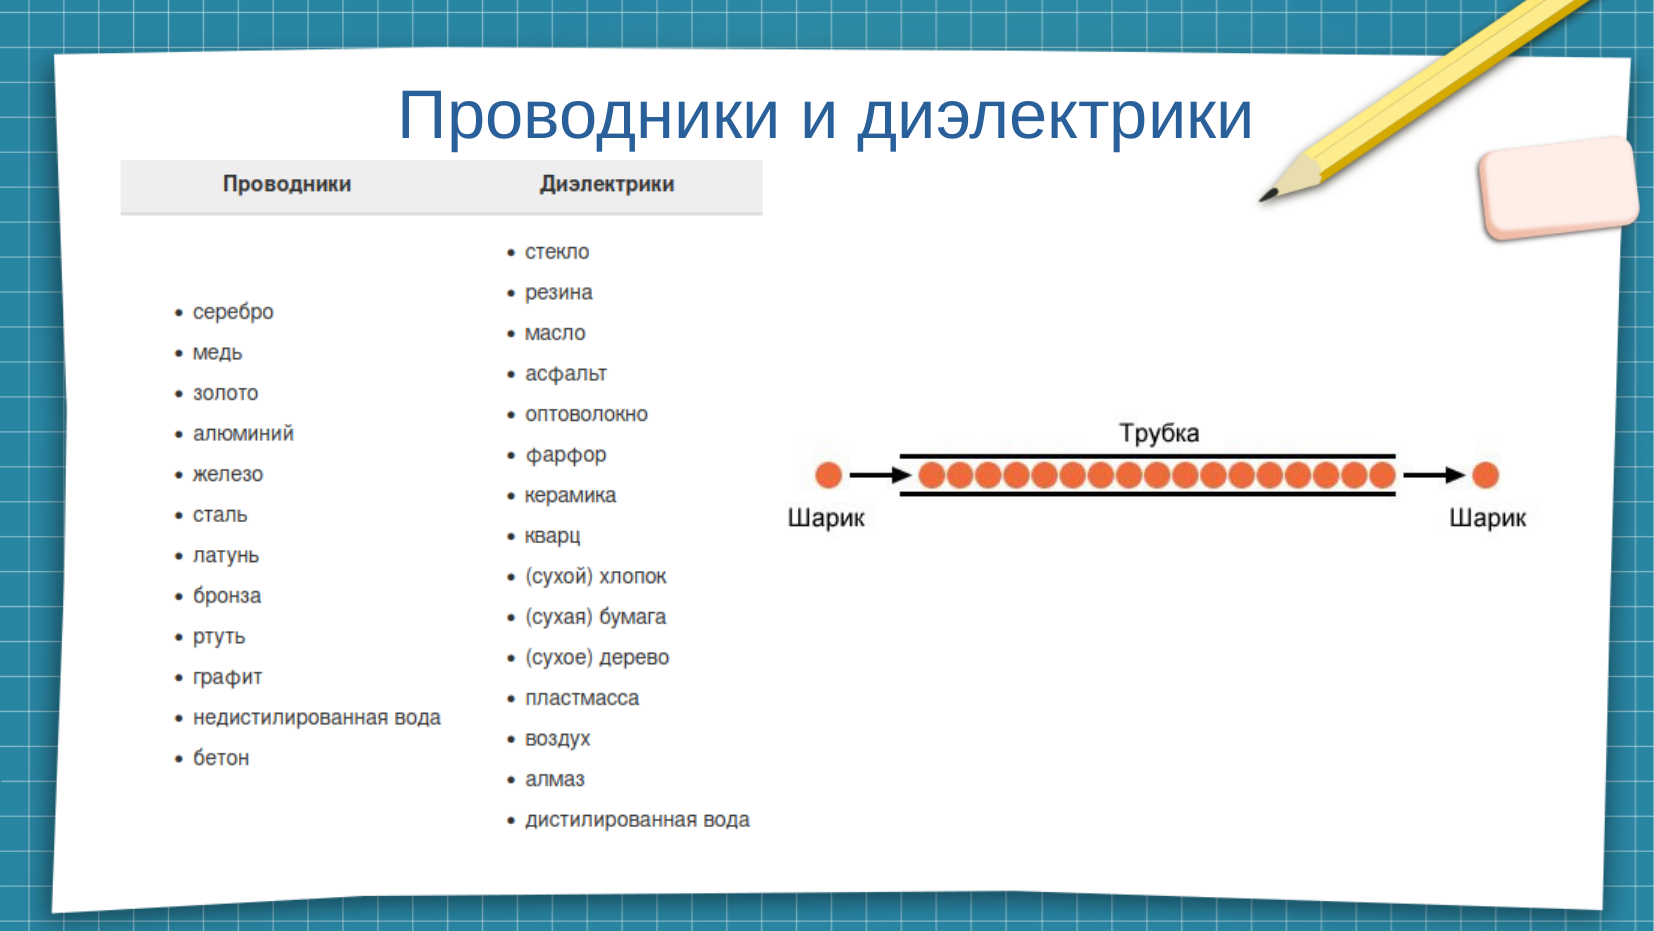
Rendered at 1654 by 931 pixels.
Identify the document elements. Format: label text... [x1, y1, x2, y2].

picture [0, 0, 1654, 931]
title Проводники и диэлектрики [82, 37, 1571, 193]
